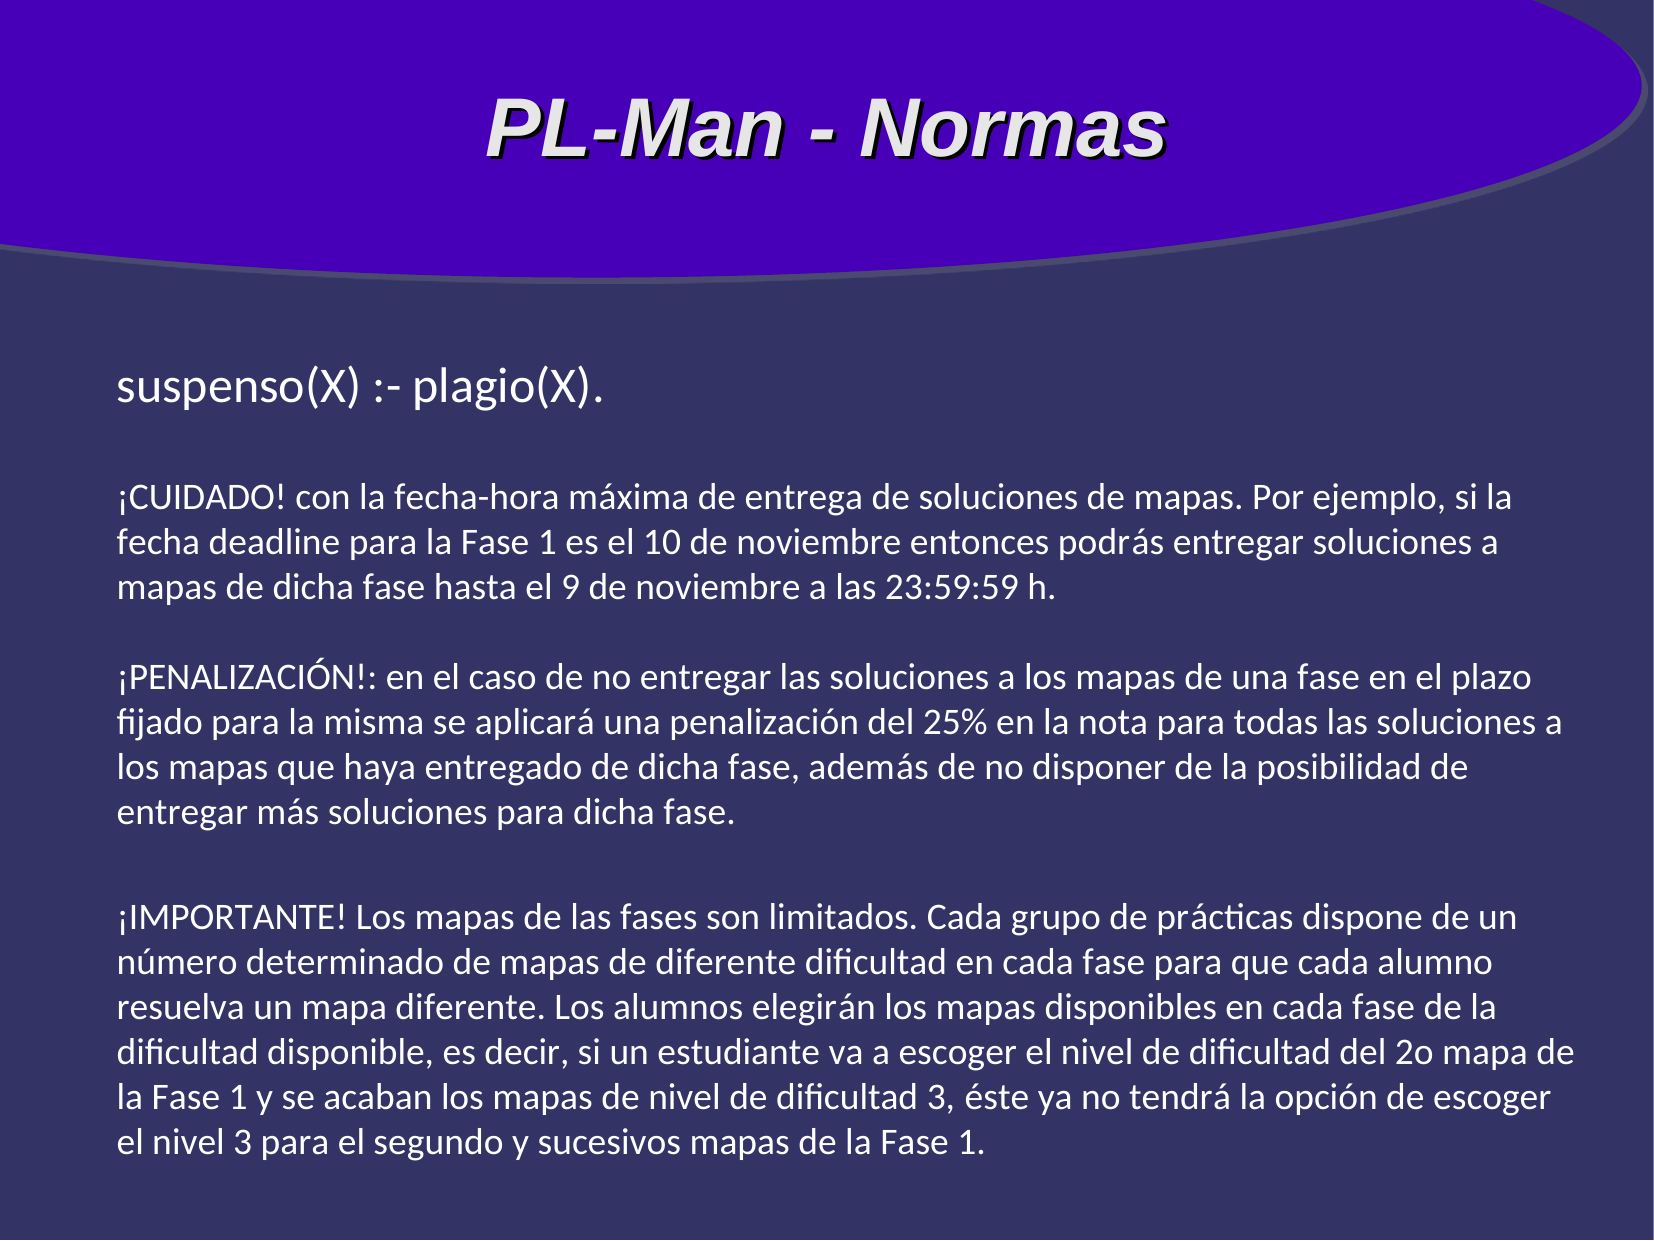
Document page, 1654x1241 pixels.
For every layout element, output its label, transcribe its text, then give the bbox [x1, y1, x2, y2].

text_box suspenso(X) :- plagio(X). ¡CUIDADO! con la fecha-hora máxima de entrega de soluciones de mapas. Por ejemplo, si la fecha deadline para la Fase 1 es el 10 de noviembre entonces podrás entregar soluciones a mapas de dicha fase hasta el 9 de noviembre a las 23:59:59 h. ¡PENALIZACIÓN!: en el caso de no entregar las soluciones a los mapas de una fase en el plazo fijado para la misma se aplicará una penalización del 25% en la nota para todas las soluciones a los mapas que haya entregado de dicha fase, además de no disponer de la posibilidad de entregar más soluciones para dicha fase. ¡IMPORTANTE! Los mapas de las fases son limitados. Cada grupo de prácticas dispone de un número determinado de mapas de diferente dificultad en cada fase para que cada alumno resuelva un mapa diferente. Los alumnos elegirán los mapas disponibles en cada fase de la dificultad disponible, es decir, si un estudiante va a escoger el nivel de dificultad del 2o mapa de la Fase 1 y se acaban los mapas de nivel de dificultad 3, éste ya no tendrá la opción de escoger el nivel 3 para el segundo y sucesivos mapas de la Fase 1. [101, 344, 1602, 1241]
text_box PL-Man - Normas [121, 72, 1534, 174]
